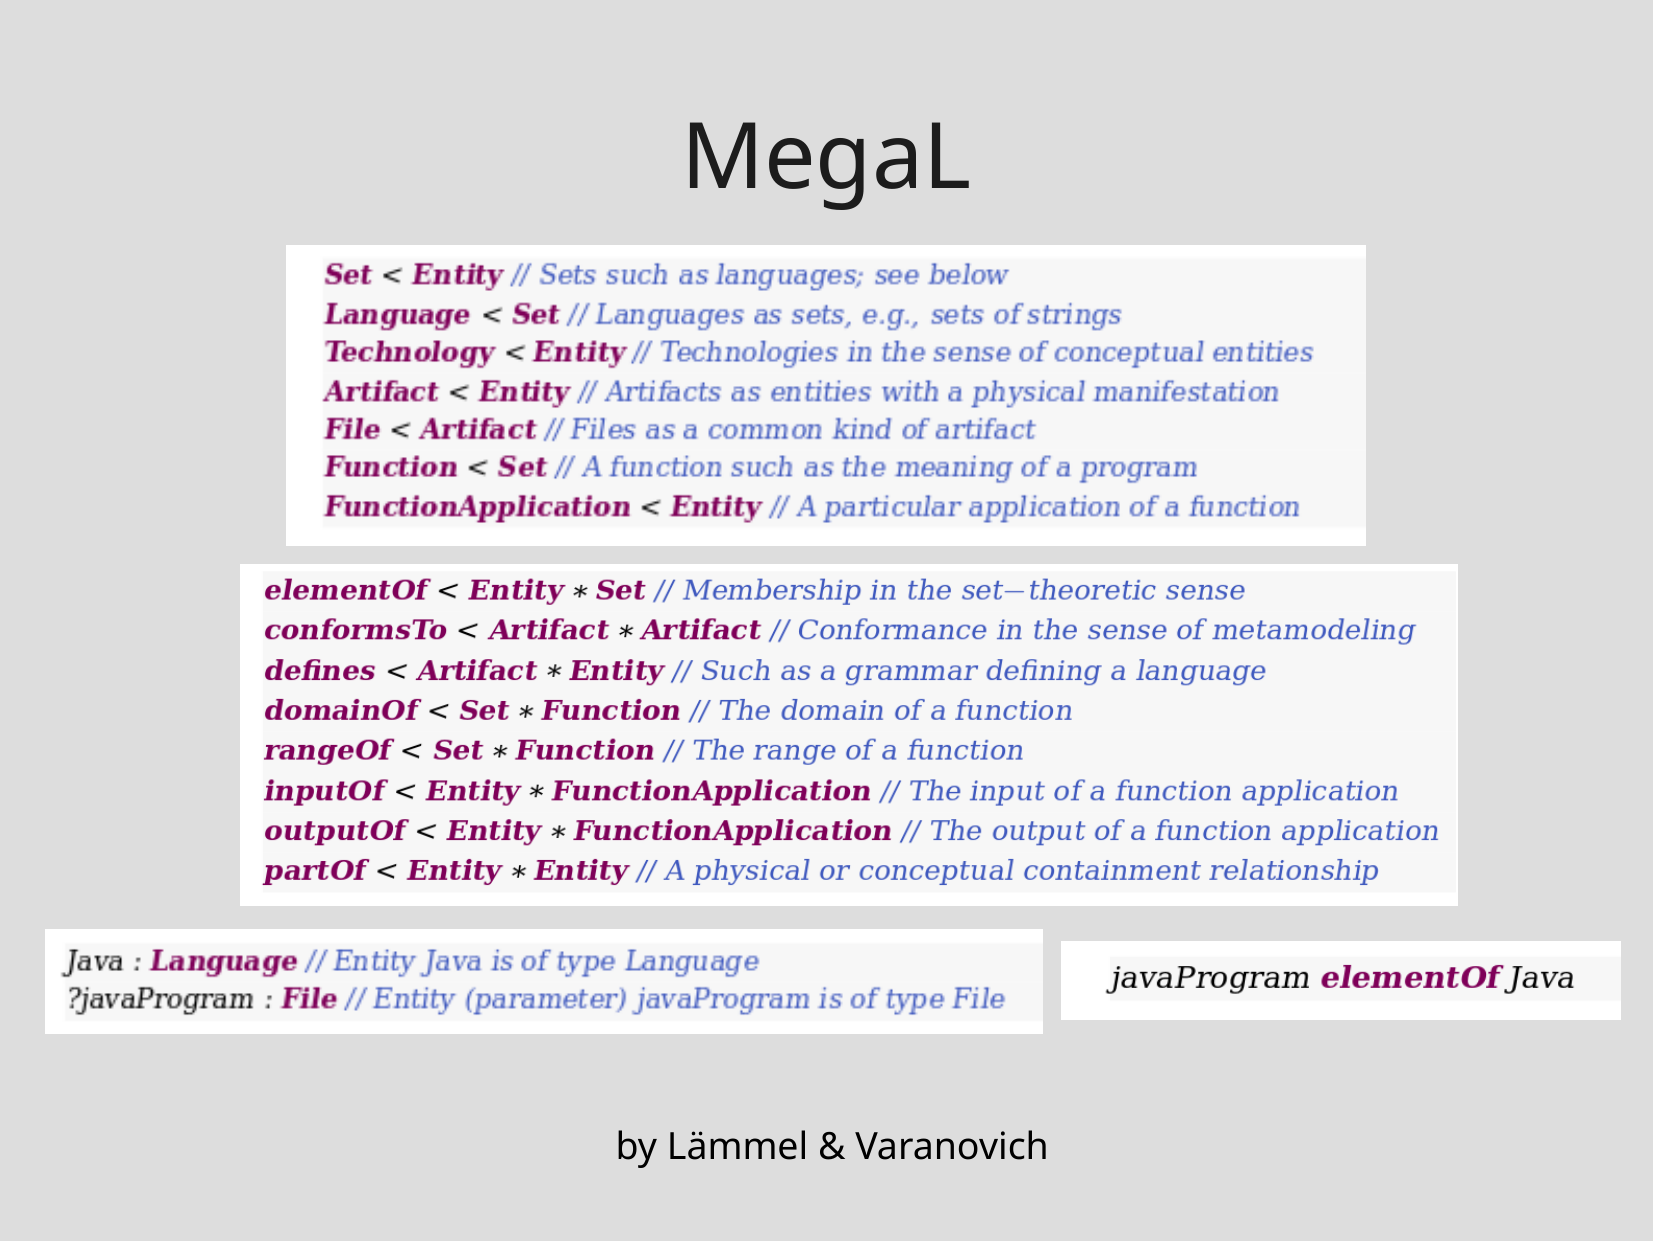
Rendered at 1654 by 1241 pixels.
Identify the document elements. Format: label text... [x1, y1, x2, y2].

picture [45, 929, 1043, 1035]
picture [286, 245, 1366, 546]
title MegaL [82, 49, 1571, 257]
text_box by Lämmel & Varanovich [420, 1112, 1246, 1171]
picture [1061, 941, 1621, 1021]
picture [240, 564, 1458, 906]
